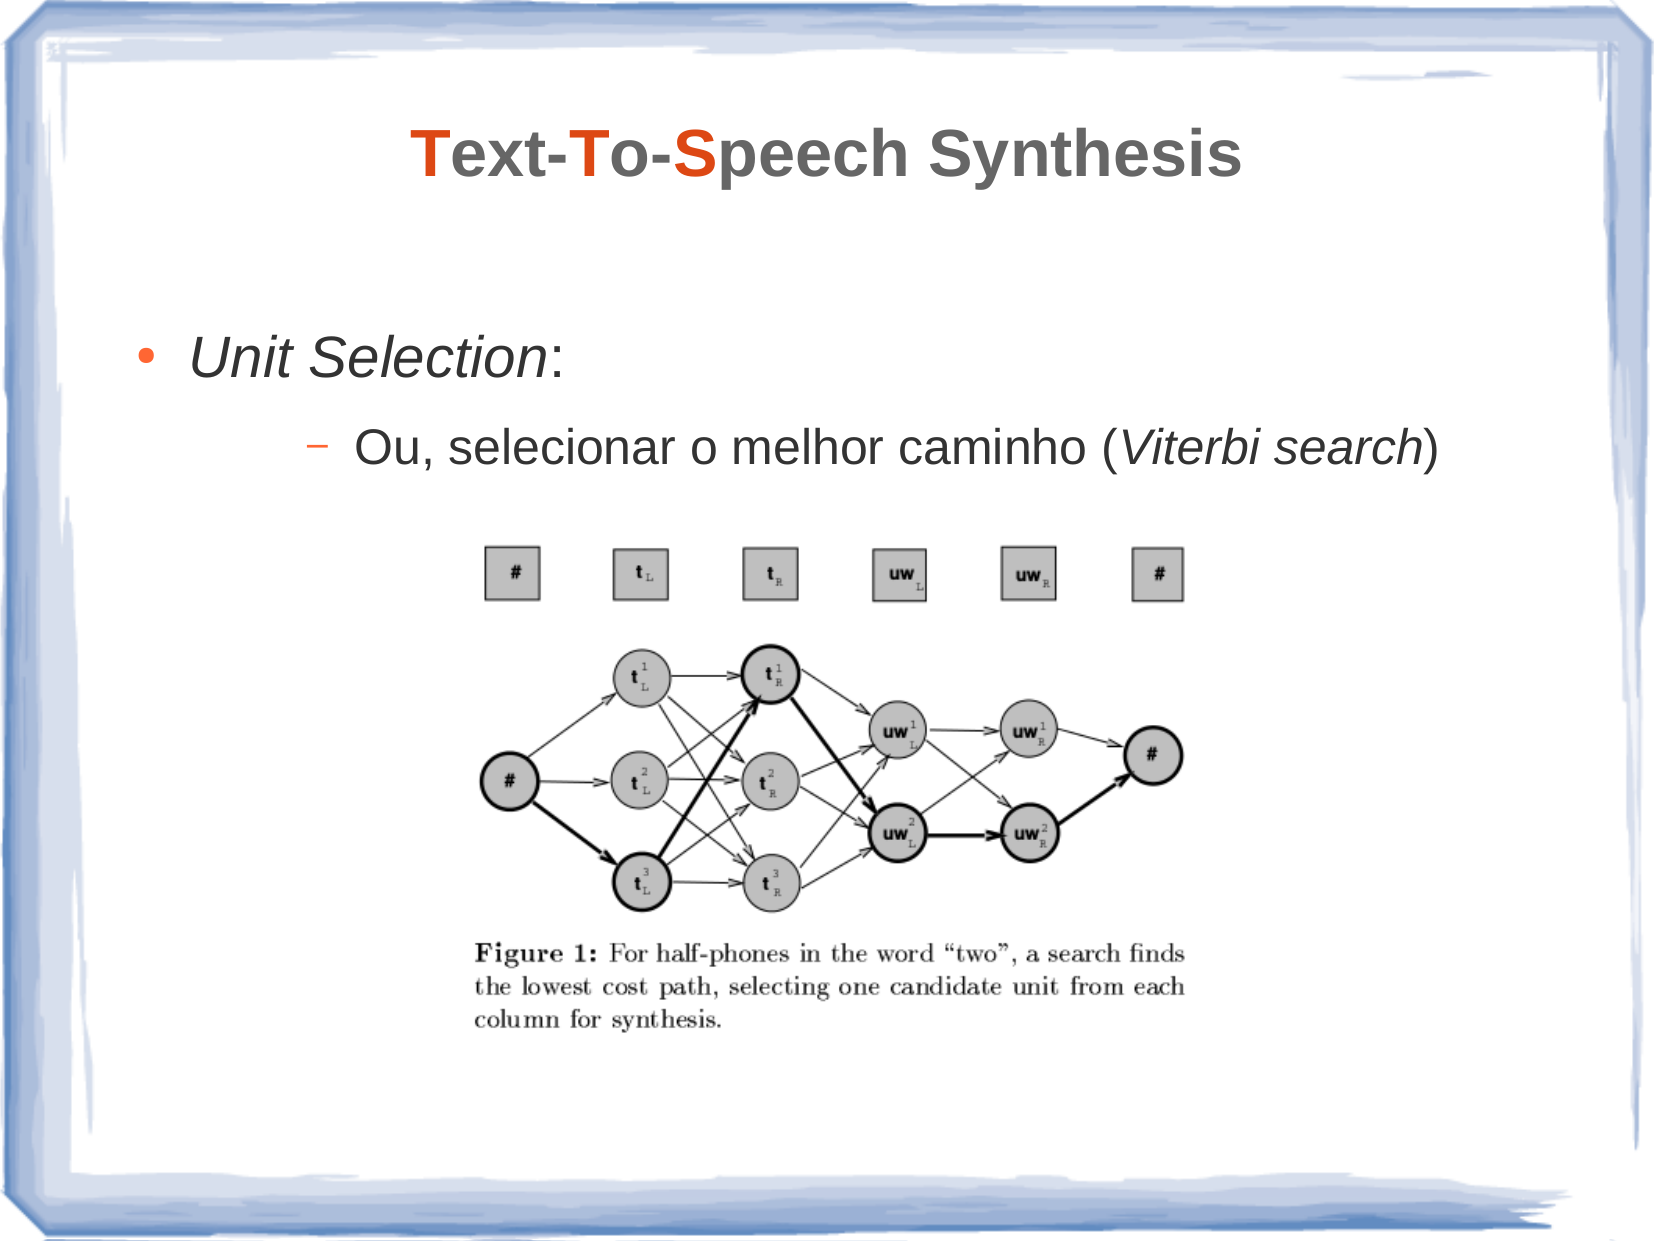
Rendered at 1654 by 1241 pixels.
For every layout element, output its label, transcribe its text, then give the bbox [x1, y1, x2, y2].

list Unit Selection: Ou, selecionar o melhor caminho (Viterbi search) [118, 324, 1571, 1045]
picture [0, 0, 1654, 1241]
title Text-To-Speech Synthesis [82, 49, 1571, 257]
